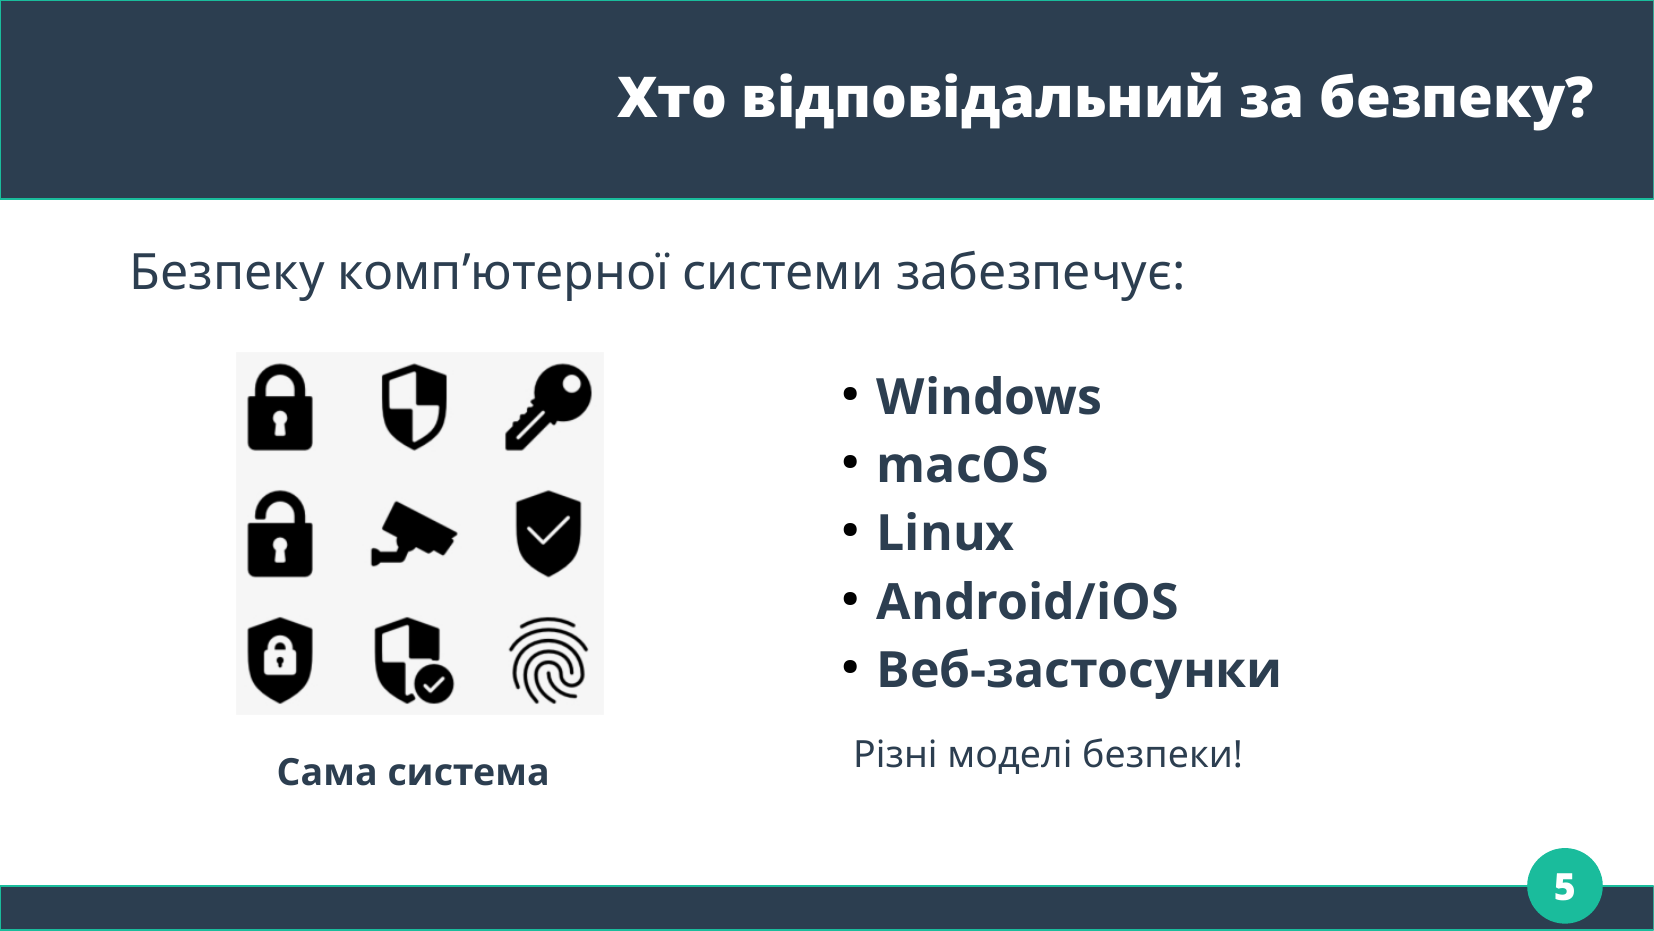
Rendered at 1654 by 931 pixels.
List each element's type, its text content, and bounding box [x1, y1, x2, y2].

text_box Windows macOS Linux Android/iOS Веб-застосунки [826, 265, 1536, 798]
title Хто відповідальний за безпеку? [59, 37, 1595, 156]
list Безпеку комп’ютерної системи забезпечує: [59, 236, 1595, 857]
text_box Різні моделі безпеки! [649, 708, 1447, 798]
